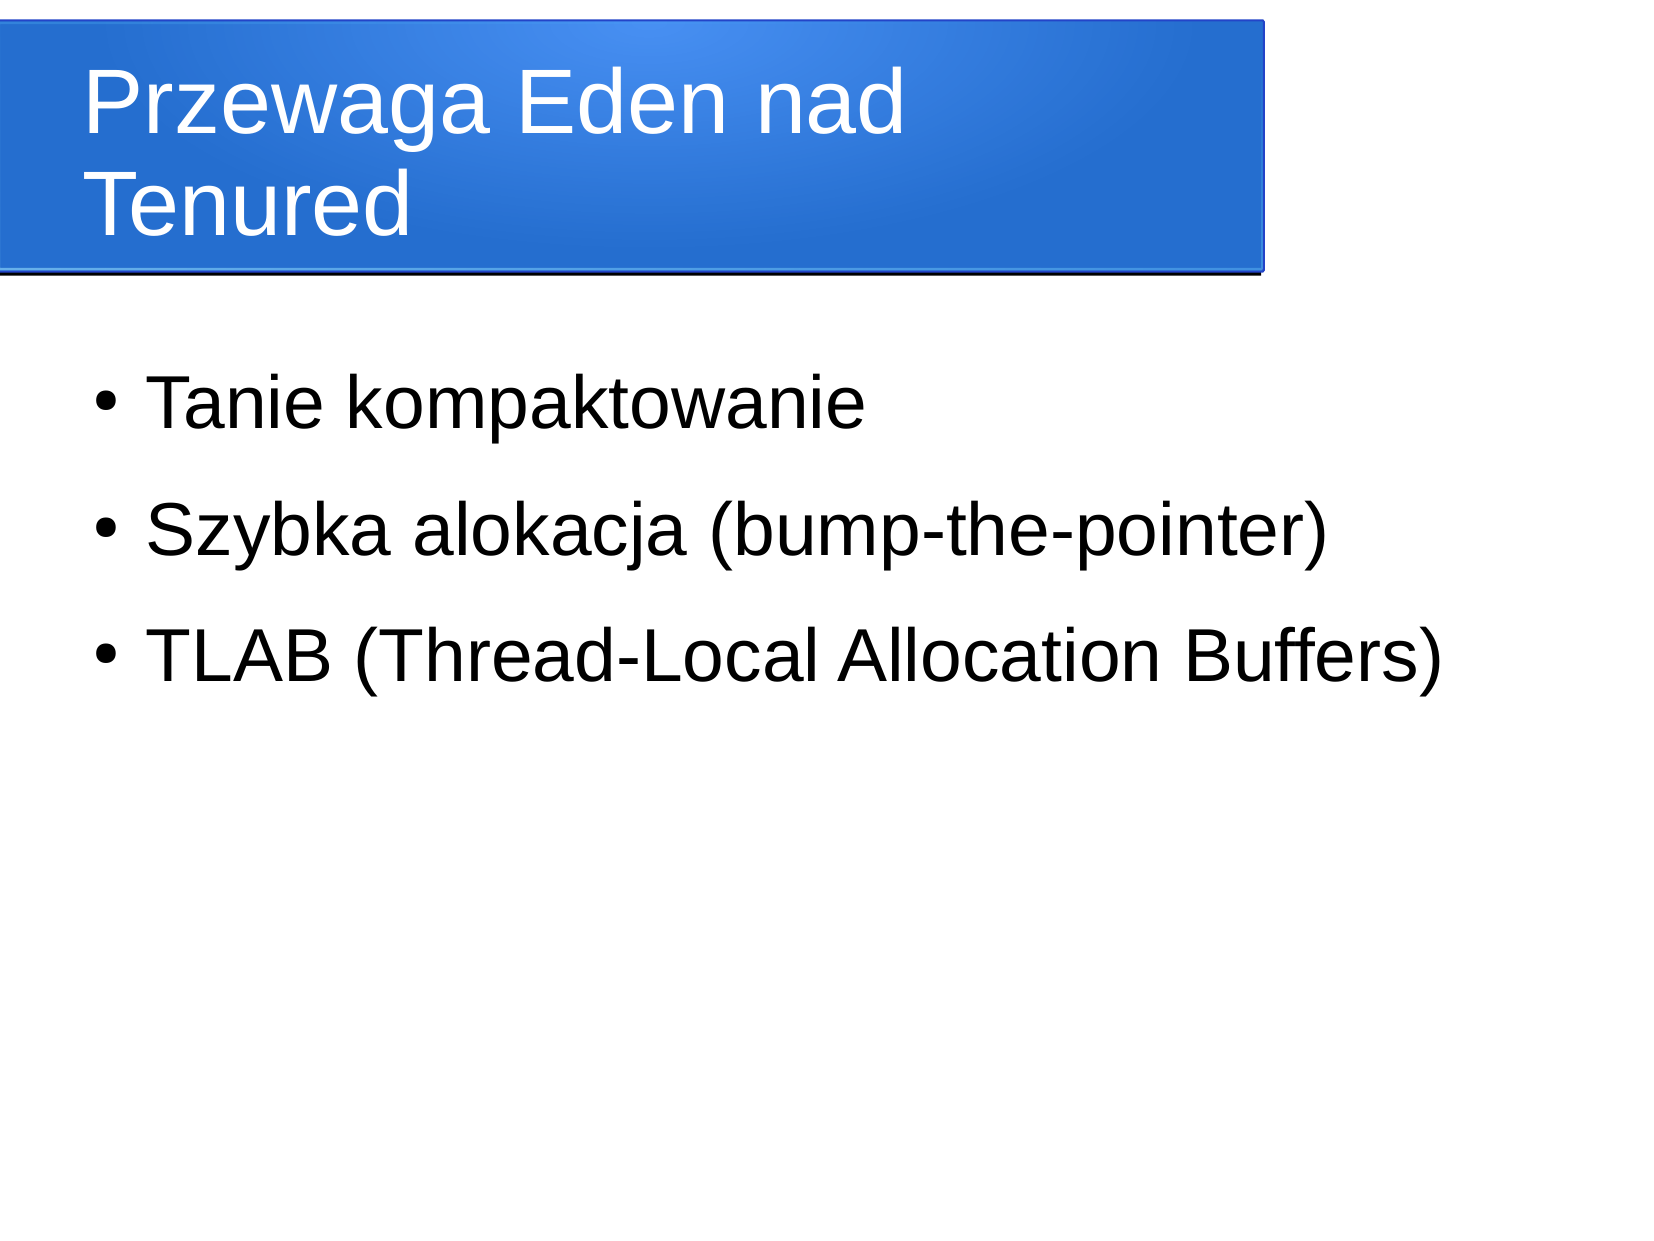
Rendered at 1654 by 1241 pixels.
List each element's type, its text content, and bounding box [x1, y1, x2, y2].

title Przewaga Eden nad Tenured [82, 49, 1250, 257]
list Tanie kompaktowanie Szybka alokacja (bump-the-pointer) TLAB (Thread-Local Allocation Buffers) [74, 360, 1531, 1081]
